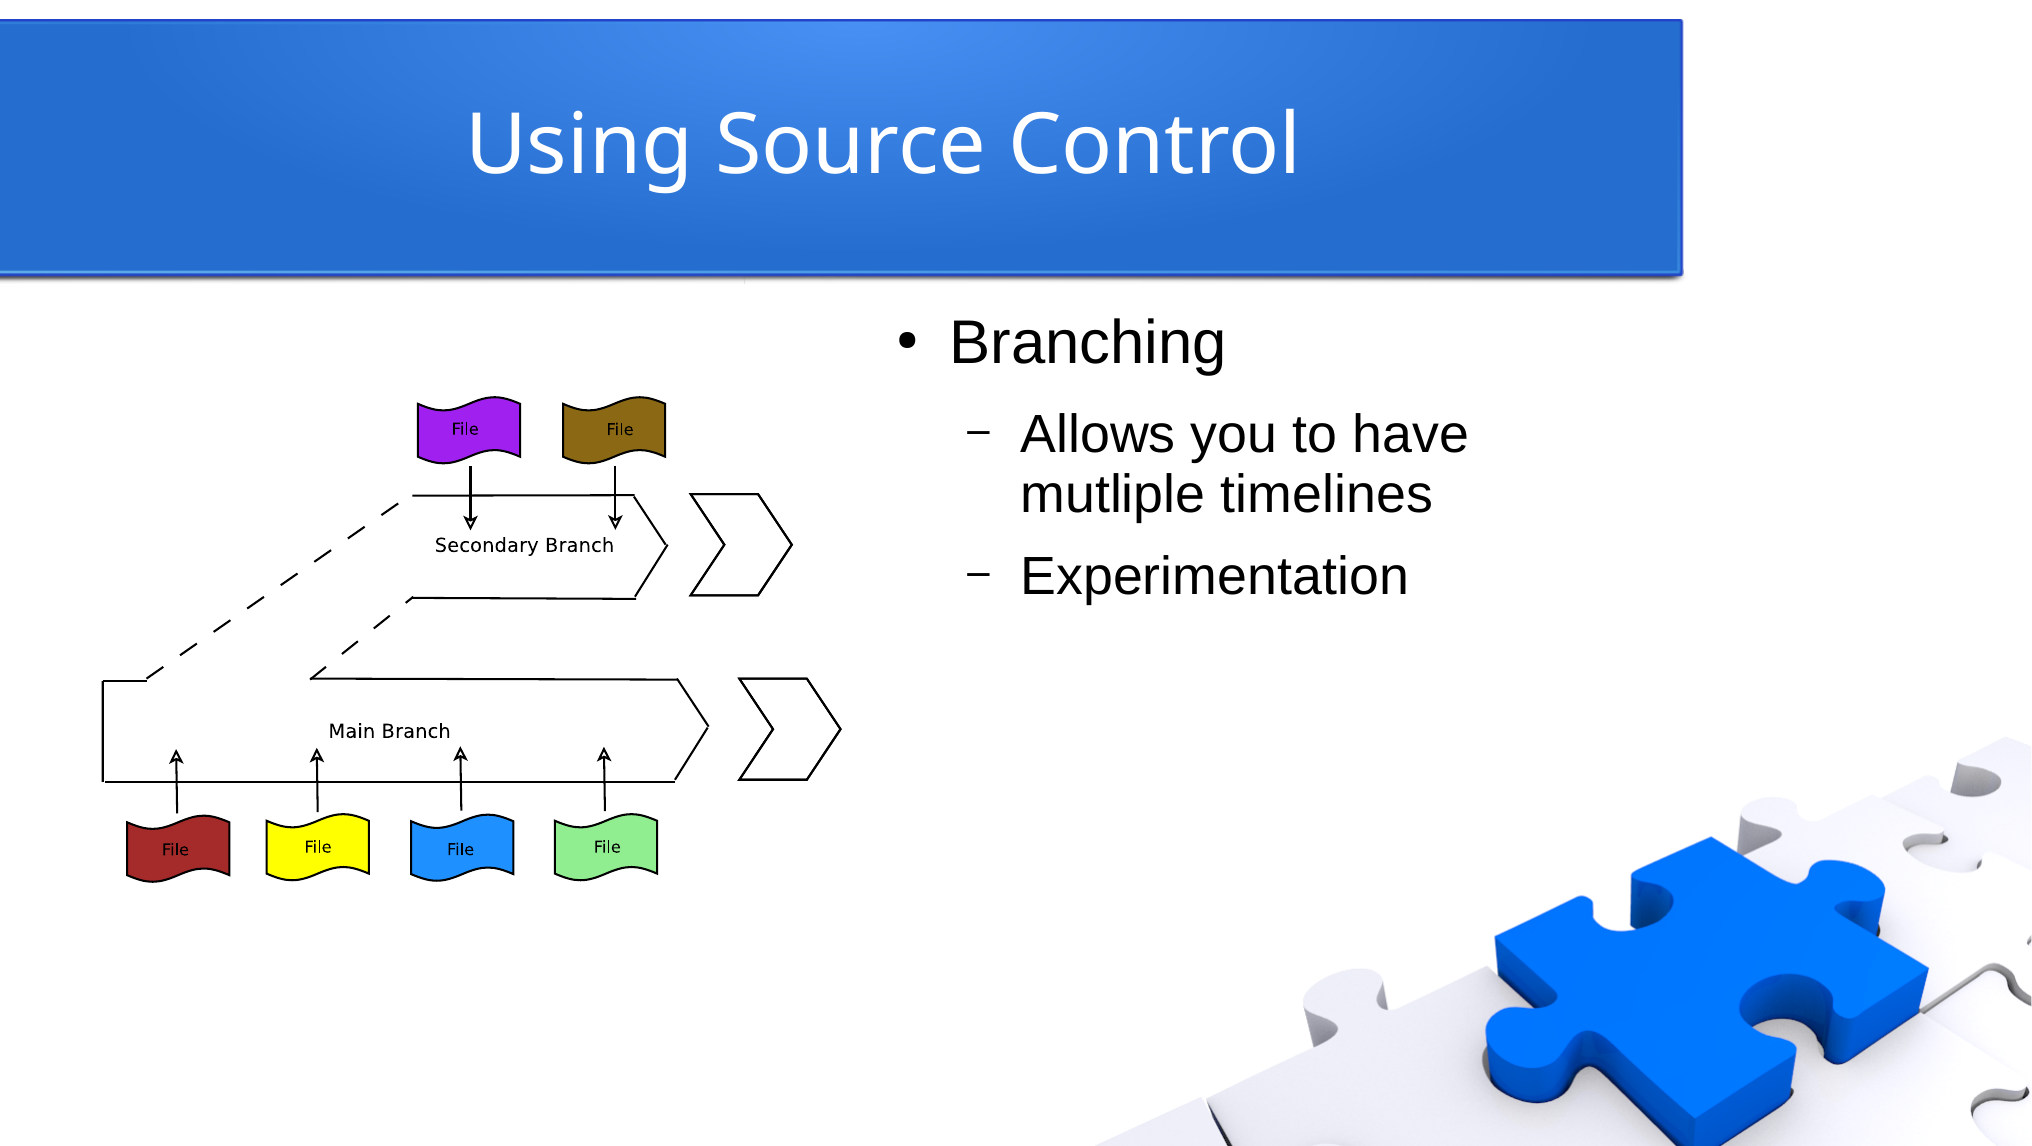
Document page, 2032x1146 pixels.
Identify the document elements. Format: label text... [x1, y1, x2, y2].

picture [1071, 605, 2032, 1146]
title Using Source Control [101, 45, 1666, 237]
picture [101, 395, 842, 884]
list Branching Allows you to have mutliple timelines Experimentation [878, 307, 1619, 972]
picture [0, 19, 1689, 284]
